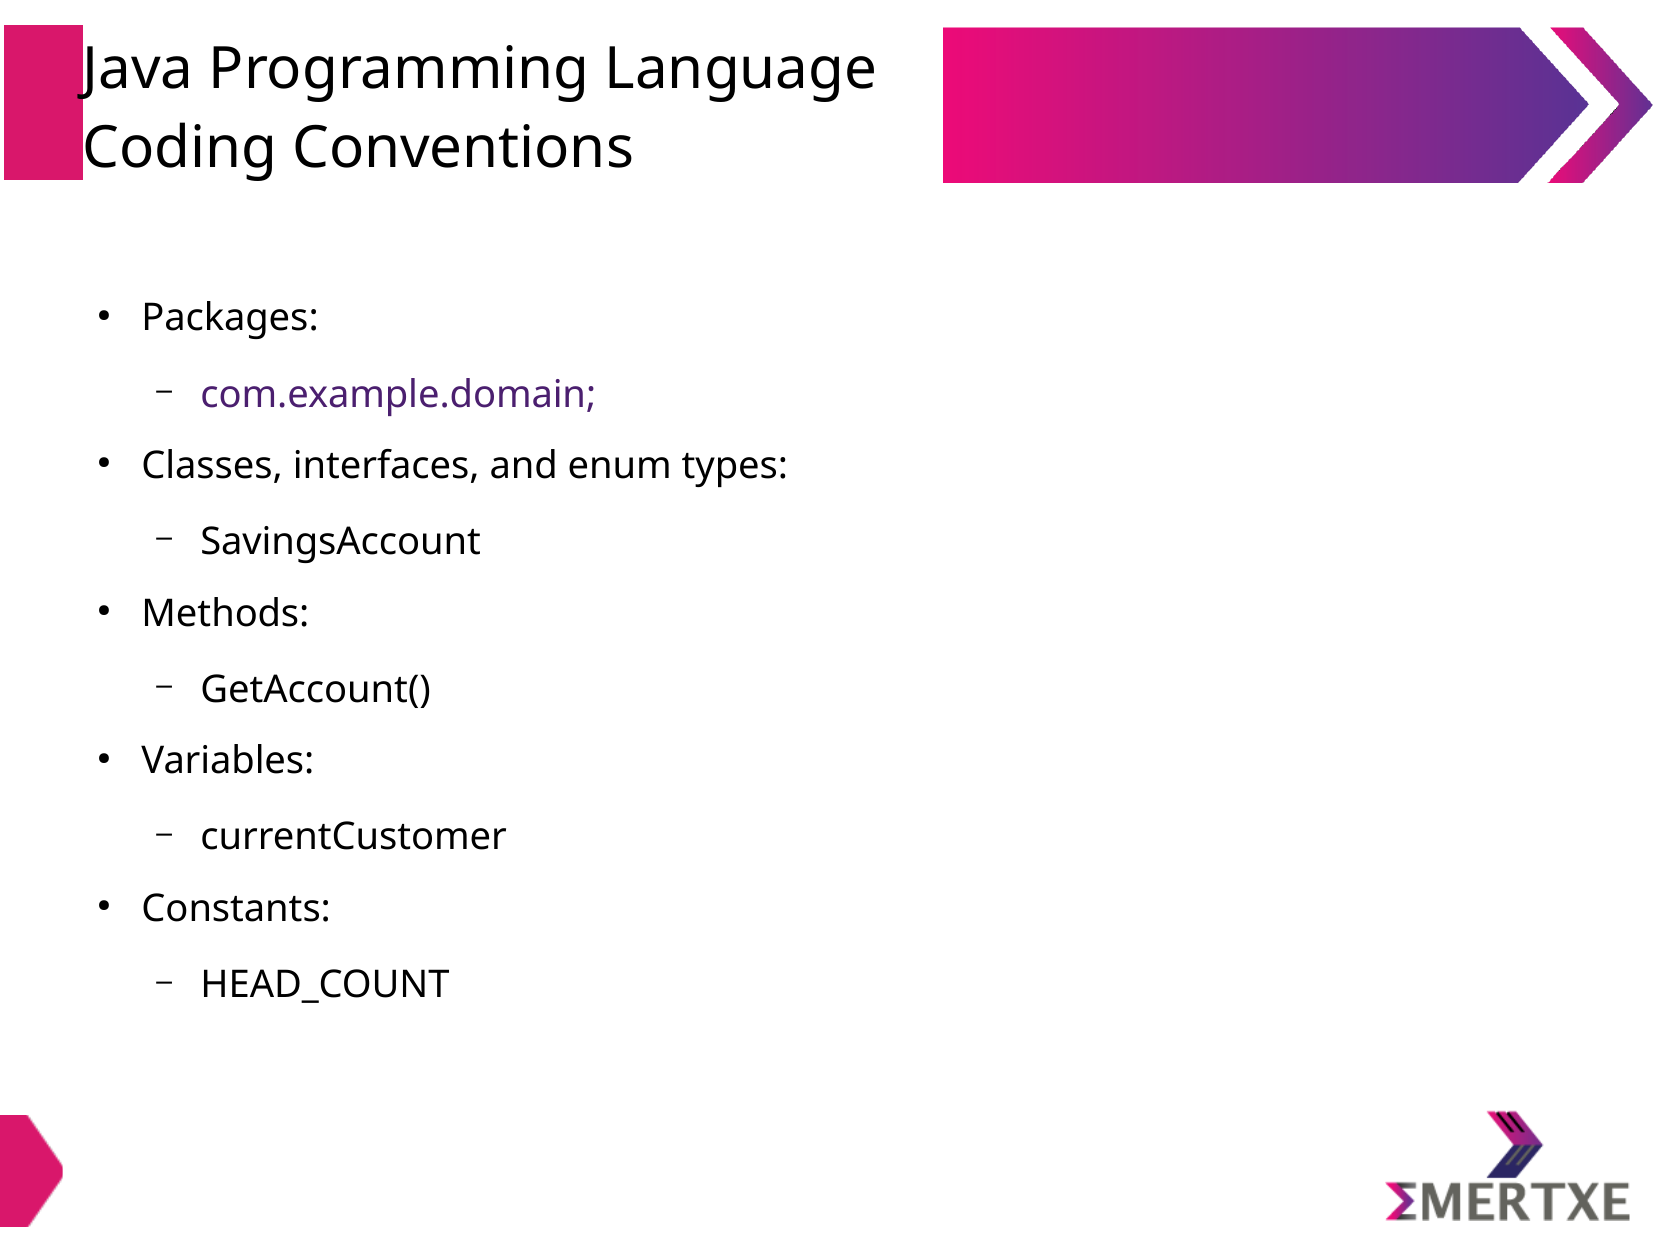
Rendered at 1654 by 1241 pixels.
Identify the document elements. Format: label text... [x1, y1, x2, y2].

picture [1571, 27, 1653, 183]
picture [1385, 1107, 1631, 1221]
title Java Programming Language Coding Conventions [82, 2, 1571, 210]
list Packages: com.example.domain; Classes, interfaces, and enum types: SavingsAccount Methods: GetAccount() Variables: currentCustomer Constants: HEAD_COUNT [82, 290, 1571, 1010]
